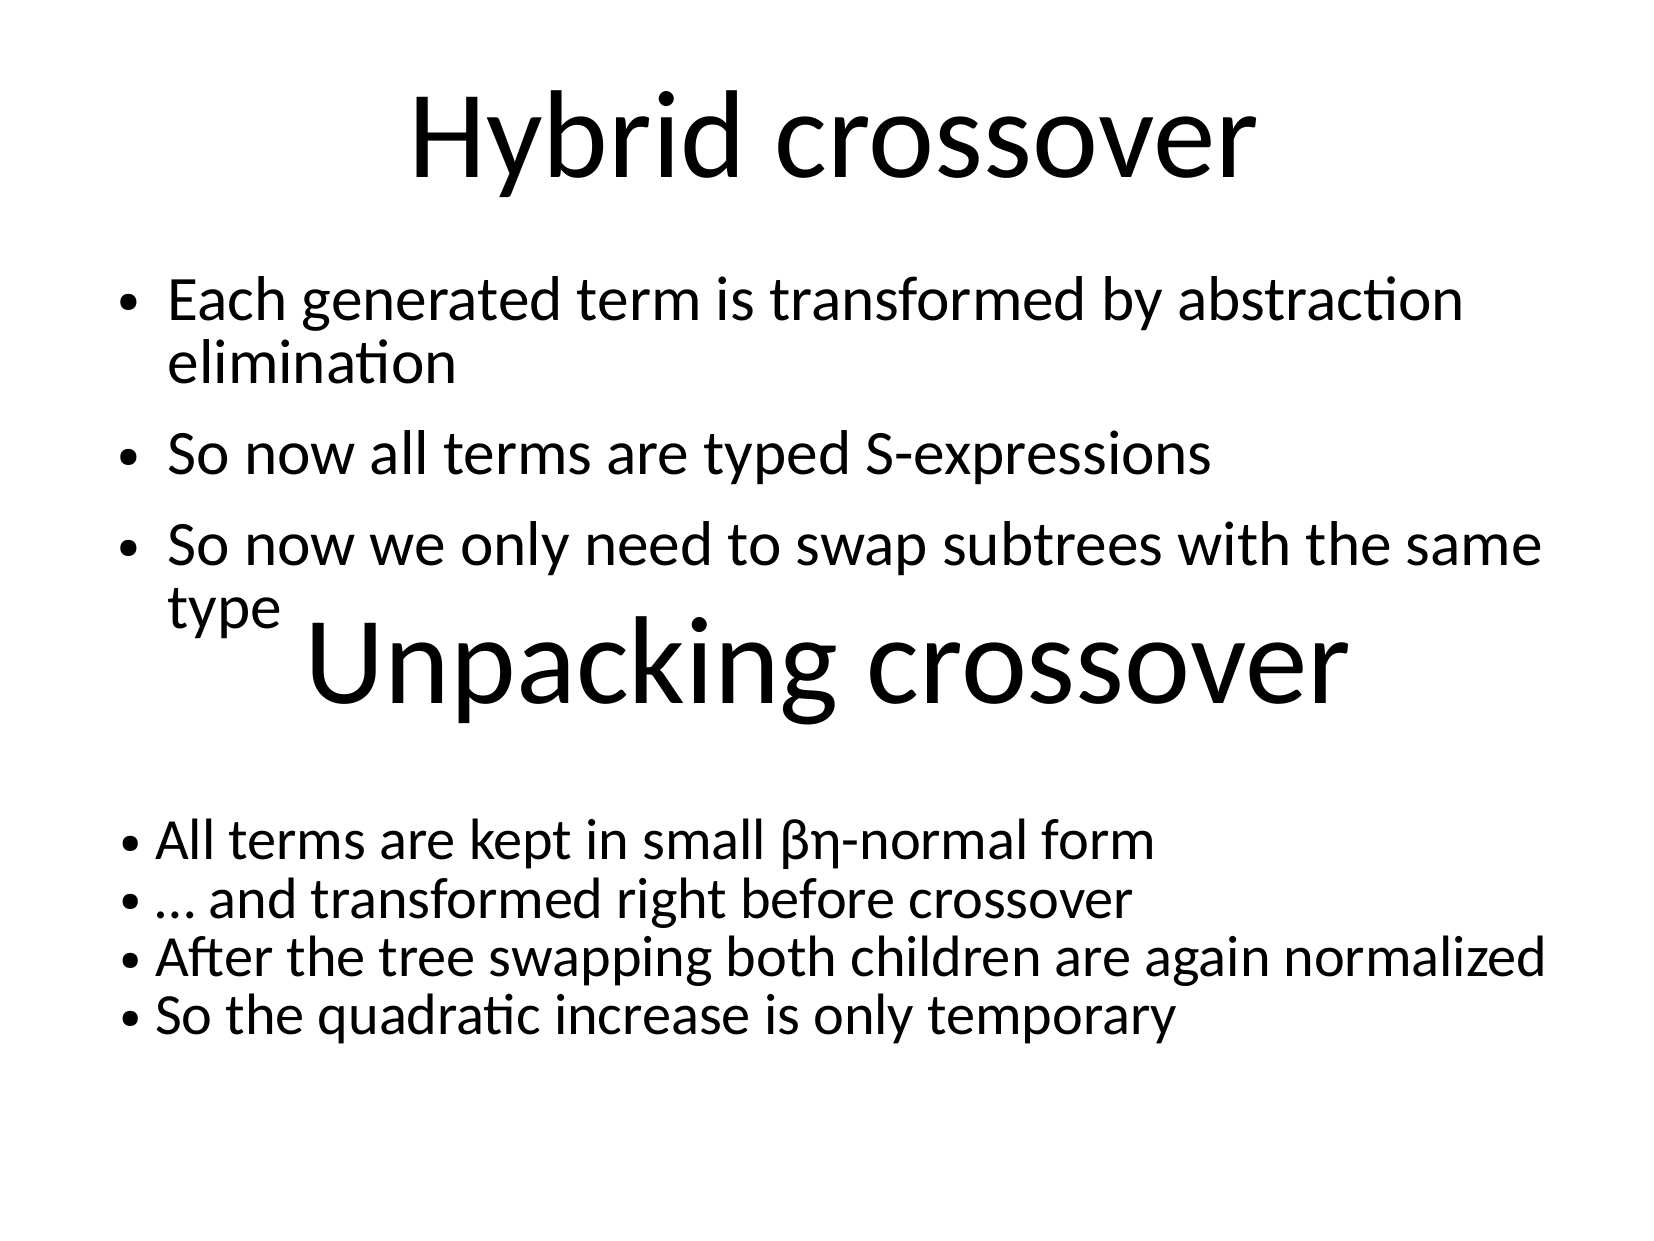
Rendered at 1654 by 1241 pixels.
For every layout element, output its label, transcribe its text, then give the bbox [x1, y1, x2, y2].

title Unpacking crossover [84, 596, 1573, 749]
title Hybrid crossover [90, 70, 1579, 223]
text_box All terms are kept in small βη-normal form … and transformed right before crossover After the tree swapping both children are again normalized So the quadratic increase is only temporary [105, 808, 1621, 1209]
list Each generated term is transformed by abstraction elimination So now all terms are typed S-expressions So now we only need to swap subtrees with the same type [100, 272, 1556, 596]
